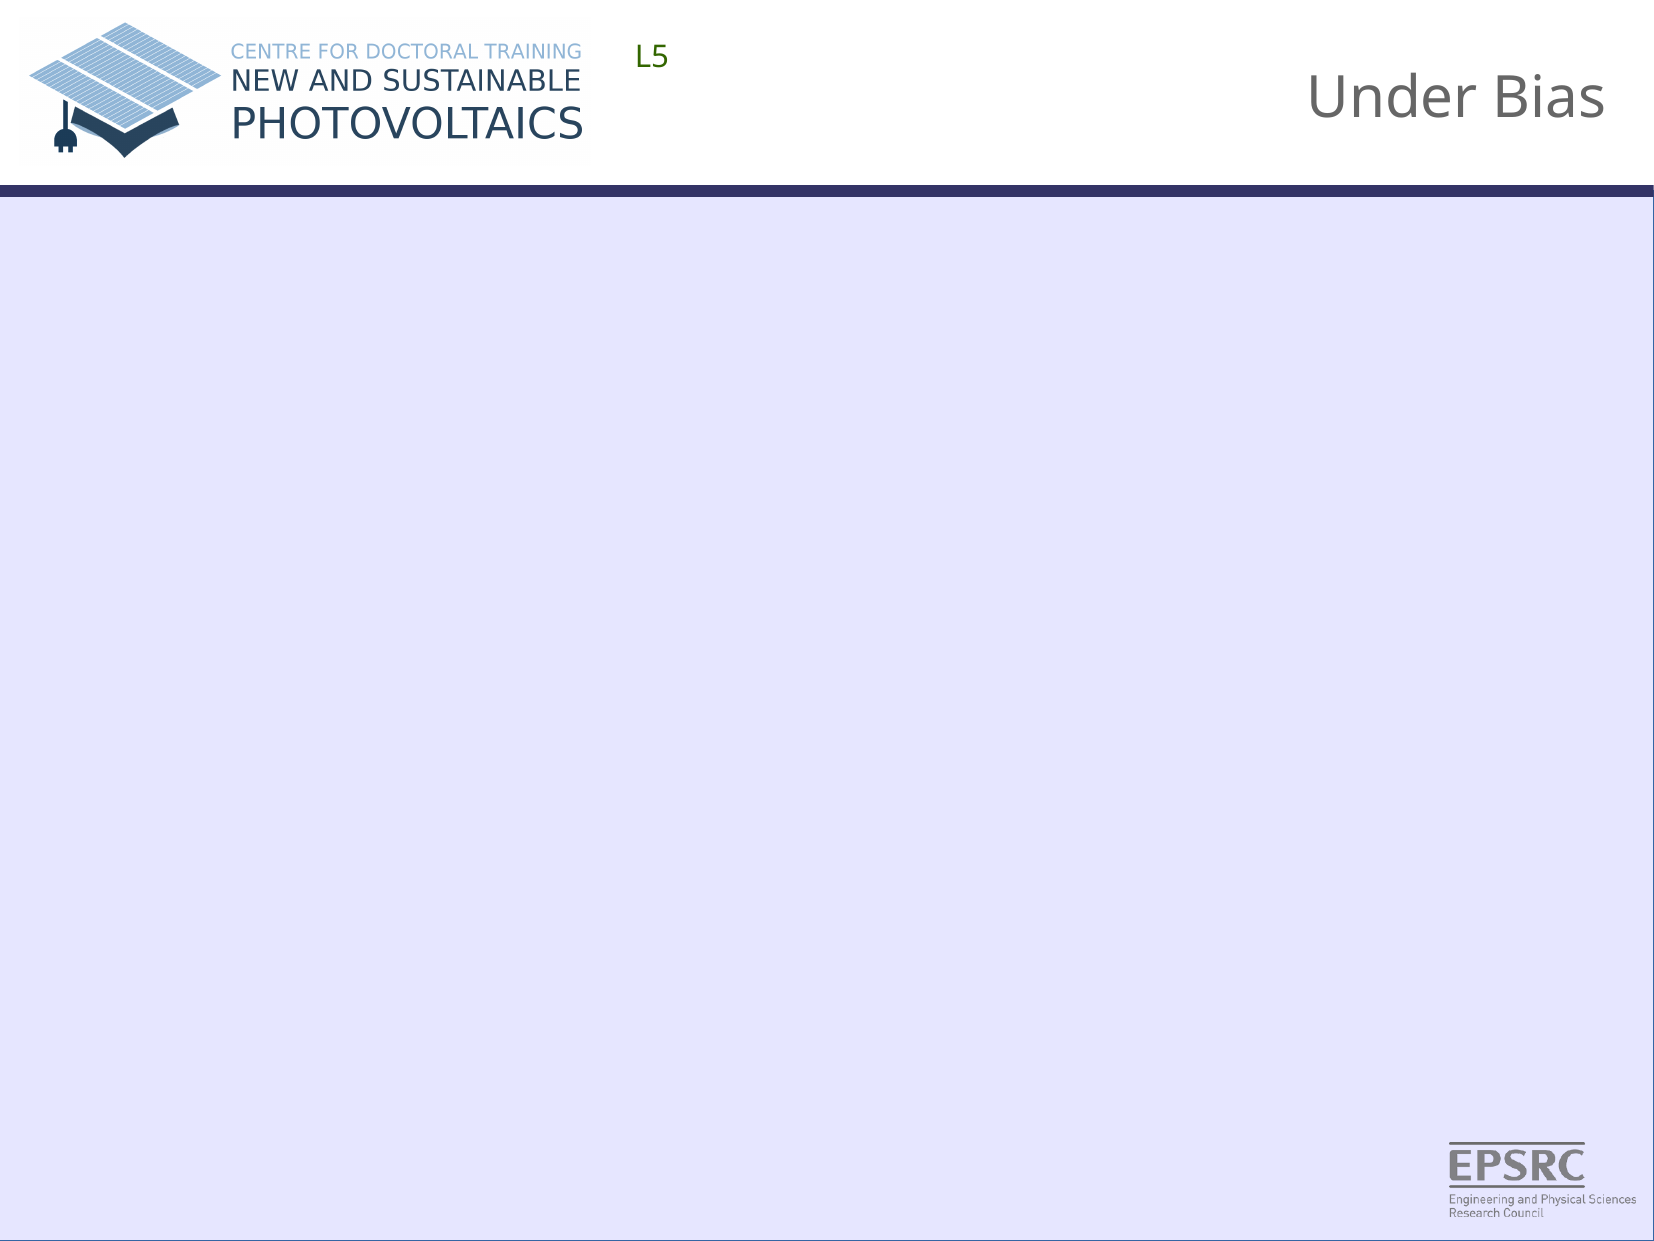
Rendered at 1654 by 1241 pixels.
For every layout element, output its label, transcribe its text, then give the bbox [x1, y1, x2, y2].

text_box [0, 197, 1654, 1241]
picture [19, 17, 591, 166]
text_box L5 [620, 29, 880, 80]
picture [1449, 1142, 1636, 1217]
text_box Under Bias [770, 51, 1622, 142]
